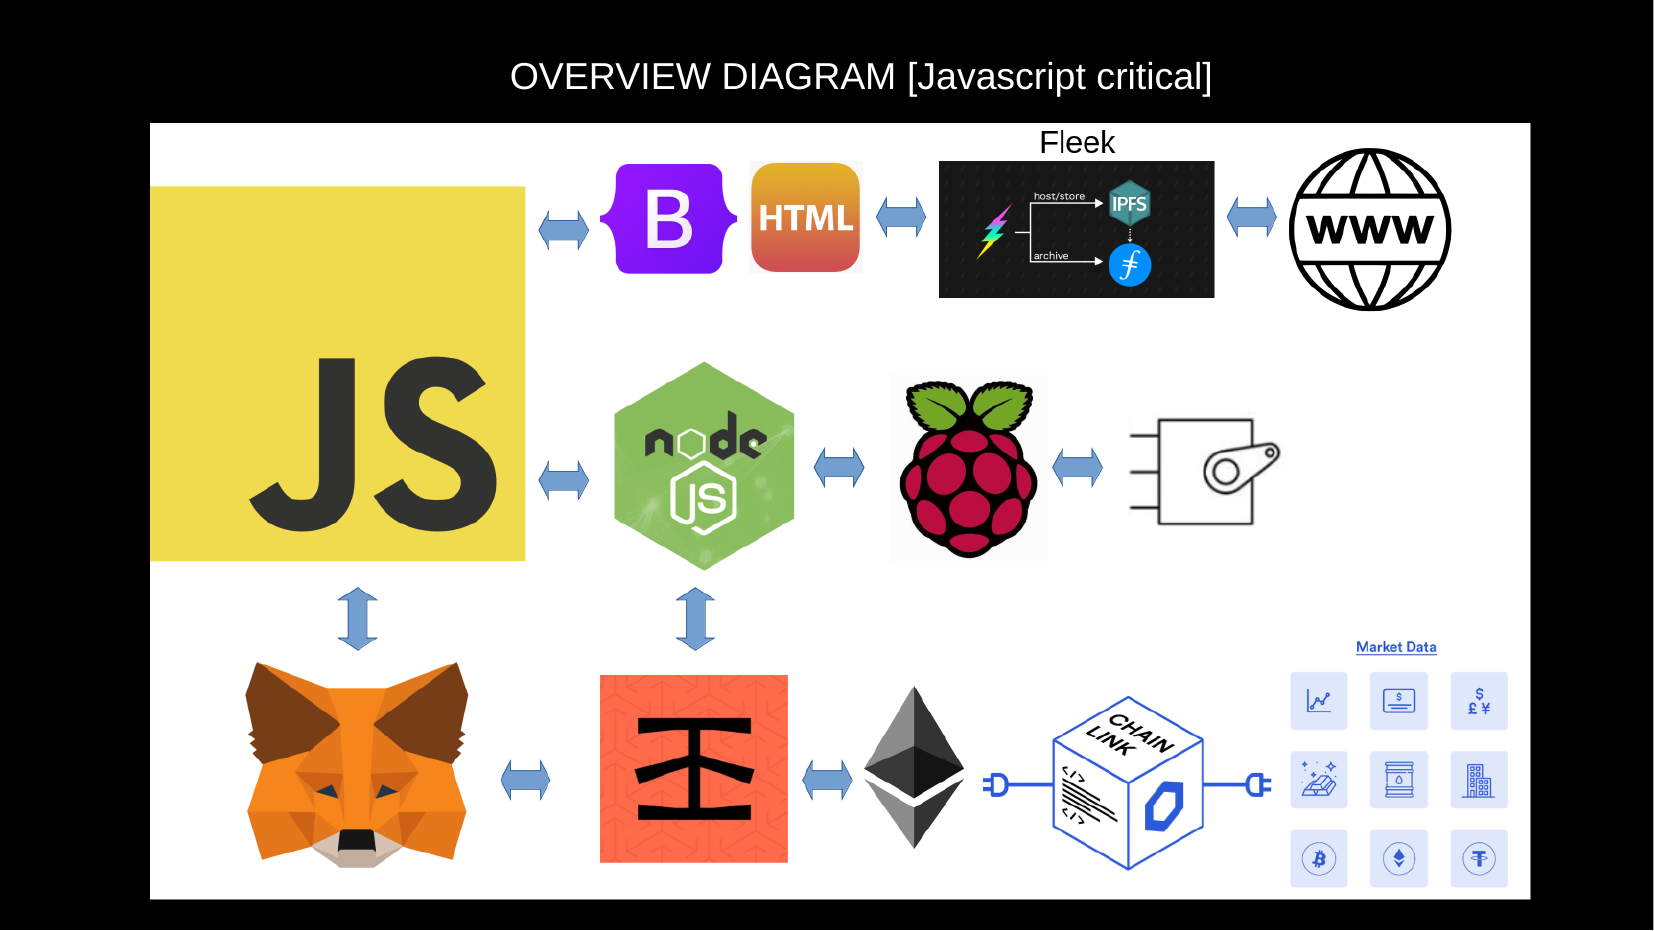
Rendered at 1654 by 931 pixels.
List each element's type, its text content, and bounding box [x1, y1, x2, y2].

picture [150, 123, 1531, 901]
text_box OVERVIEW DIAGRAM [Javascript critical] [495, 48, 1291, 106]
